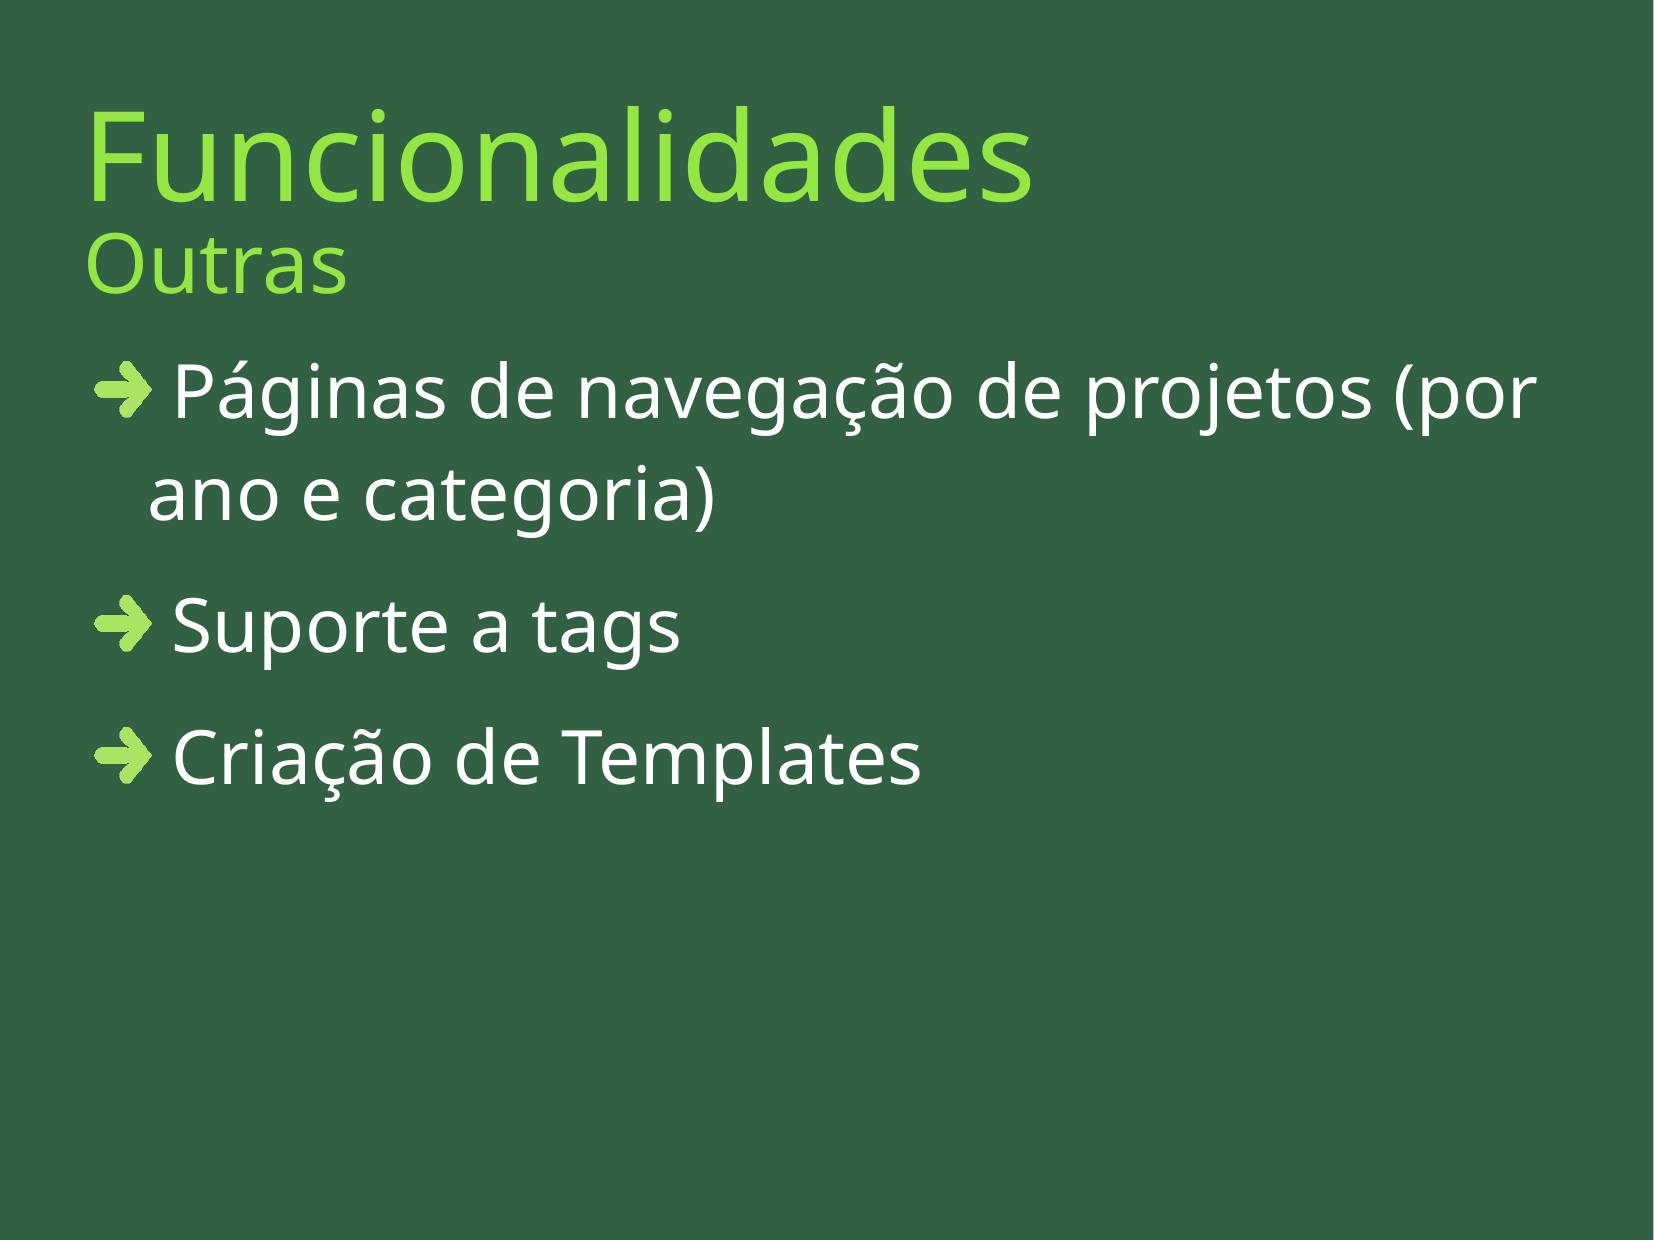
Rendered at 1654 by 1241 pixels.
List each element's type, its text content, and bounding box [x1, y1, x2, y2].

title Funcionalidades [82, 49, 1571, 257]
title Outras [83, 183, 1572, 340]
list Páginas de navegação de projetos (por ano e categoria) Suporte a tags Criação de Templates [76, 338, 1566, 1034]
